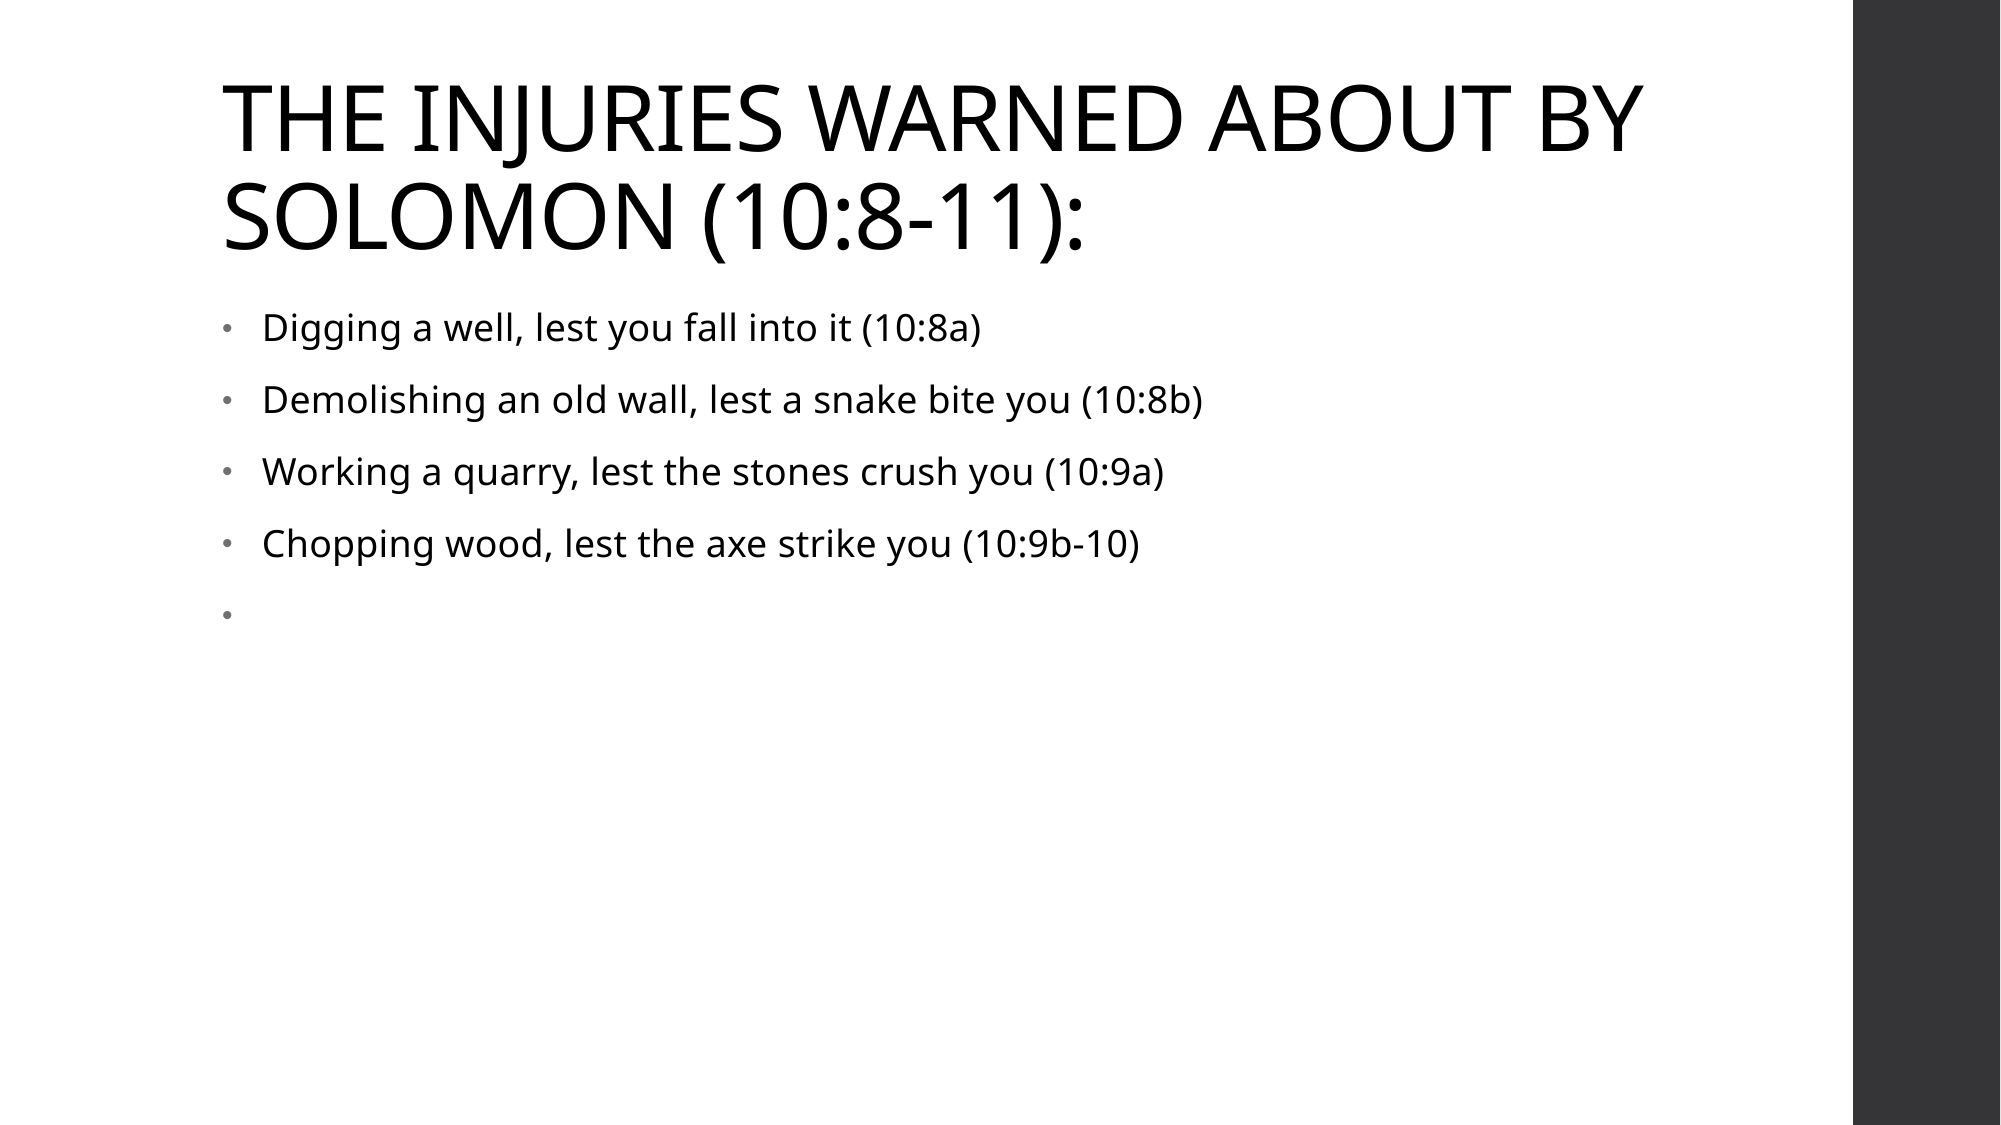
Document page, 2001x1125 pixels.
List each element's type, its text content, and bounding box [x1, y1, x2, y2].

title THE INJURIES WARNED ABOUT BY SOLOMON (10:8-11): [206, 60, 1797, 278]
list Digging a well, lest you fall into it (10:8a) Demolishing an old wall, lest a snake bite you (10:8b) Working a quarry, lest the stones crush you (10:9a) Chopping wood, lest the axe strike you (10:9b-10) [206, 299, 1617, 1014]
